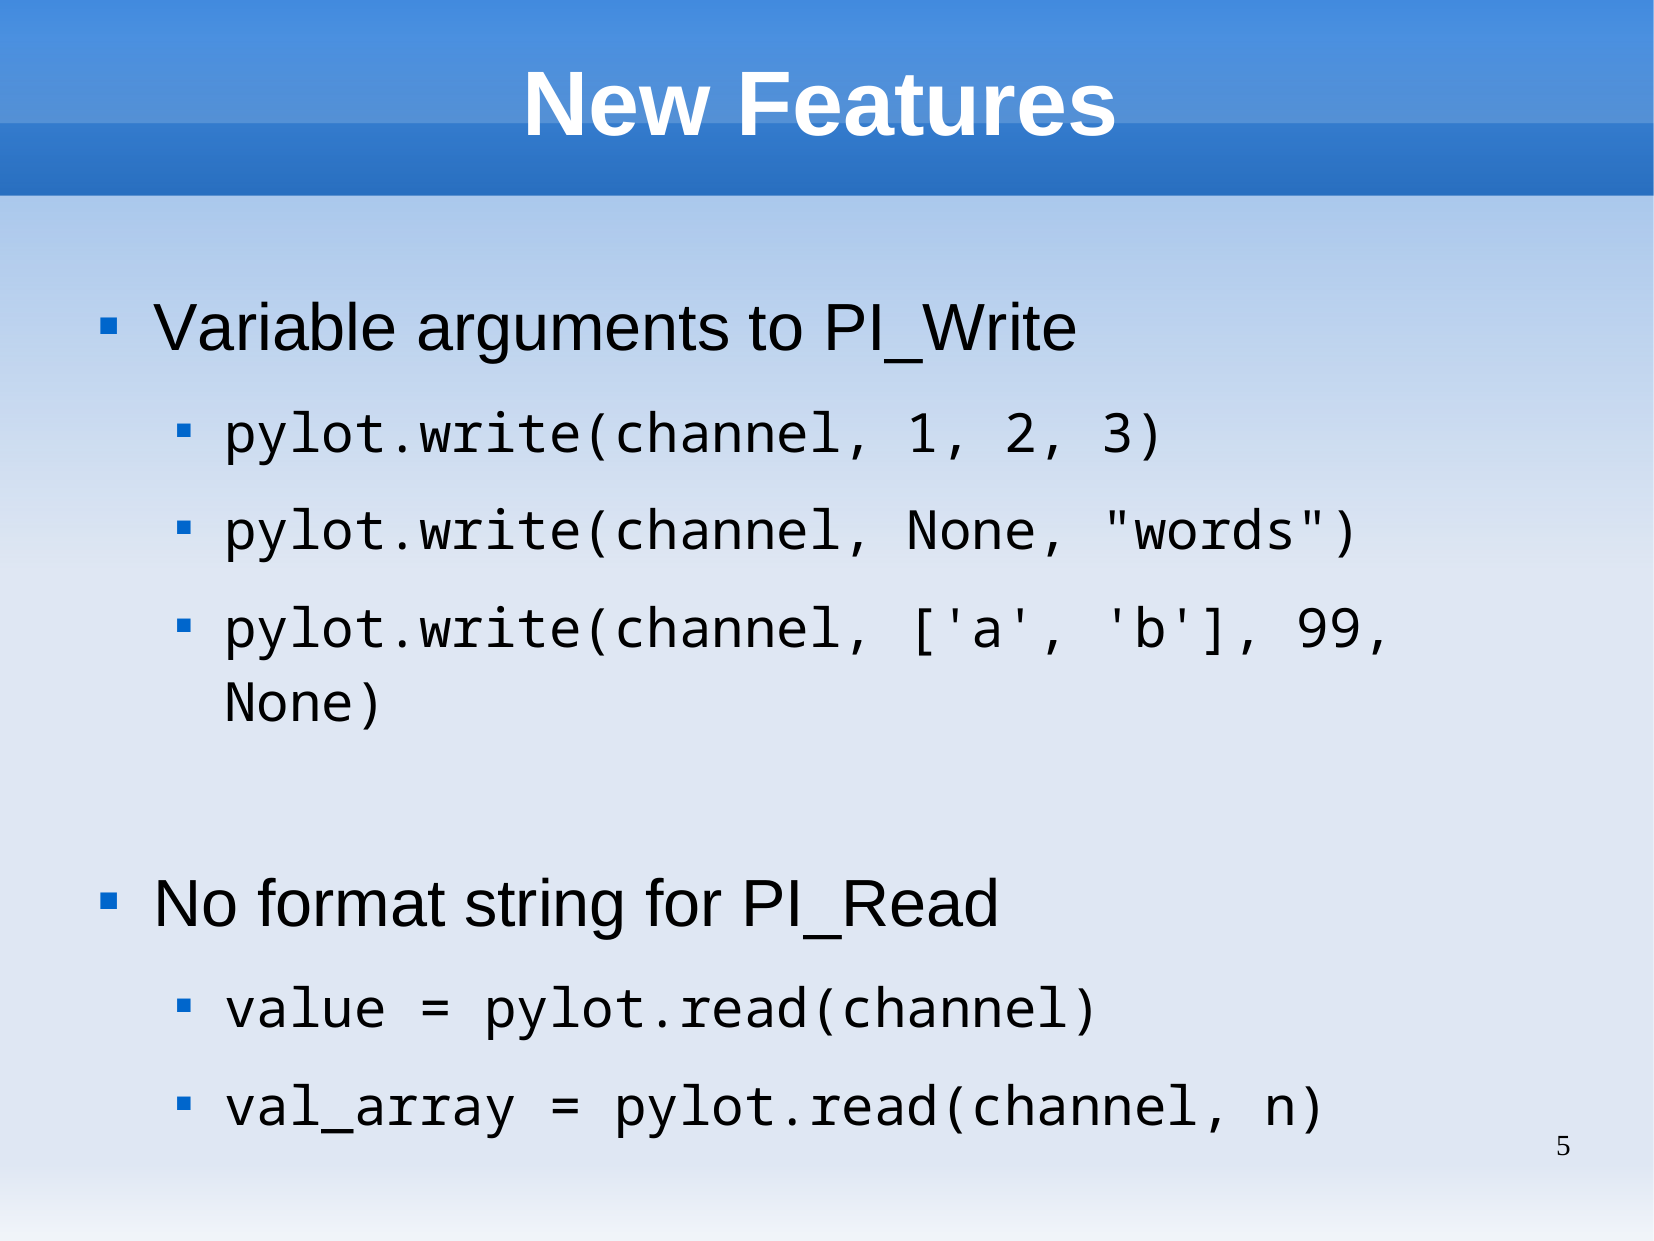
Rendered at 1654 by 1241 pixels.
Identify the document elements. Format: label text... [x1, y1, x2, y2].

list Variable arguments to PI_Write pylot.write(channel, 1, 2, 3) pylot.write(channel, None, "words") pylot.write(channel, ['a', 'b'], 99, None) No format string for PI_Read value = pylot.read(channel) val_array = pylot.read(channel, n) [82, 290, 1571, 1094]
title New Features [76, 7, 1565, 200]
picture [0, 0, 1654, 1241]
